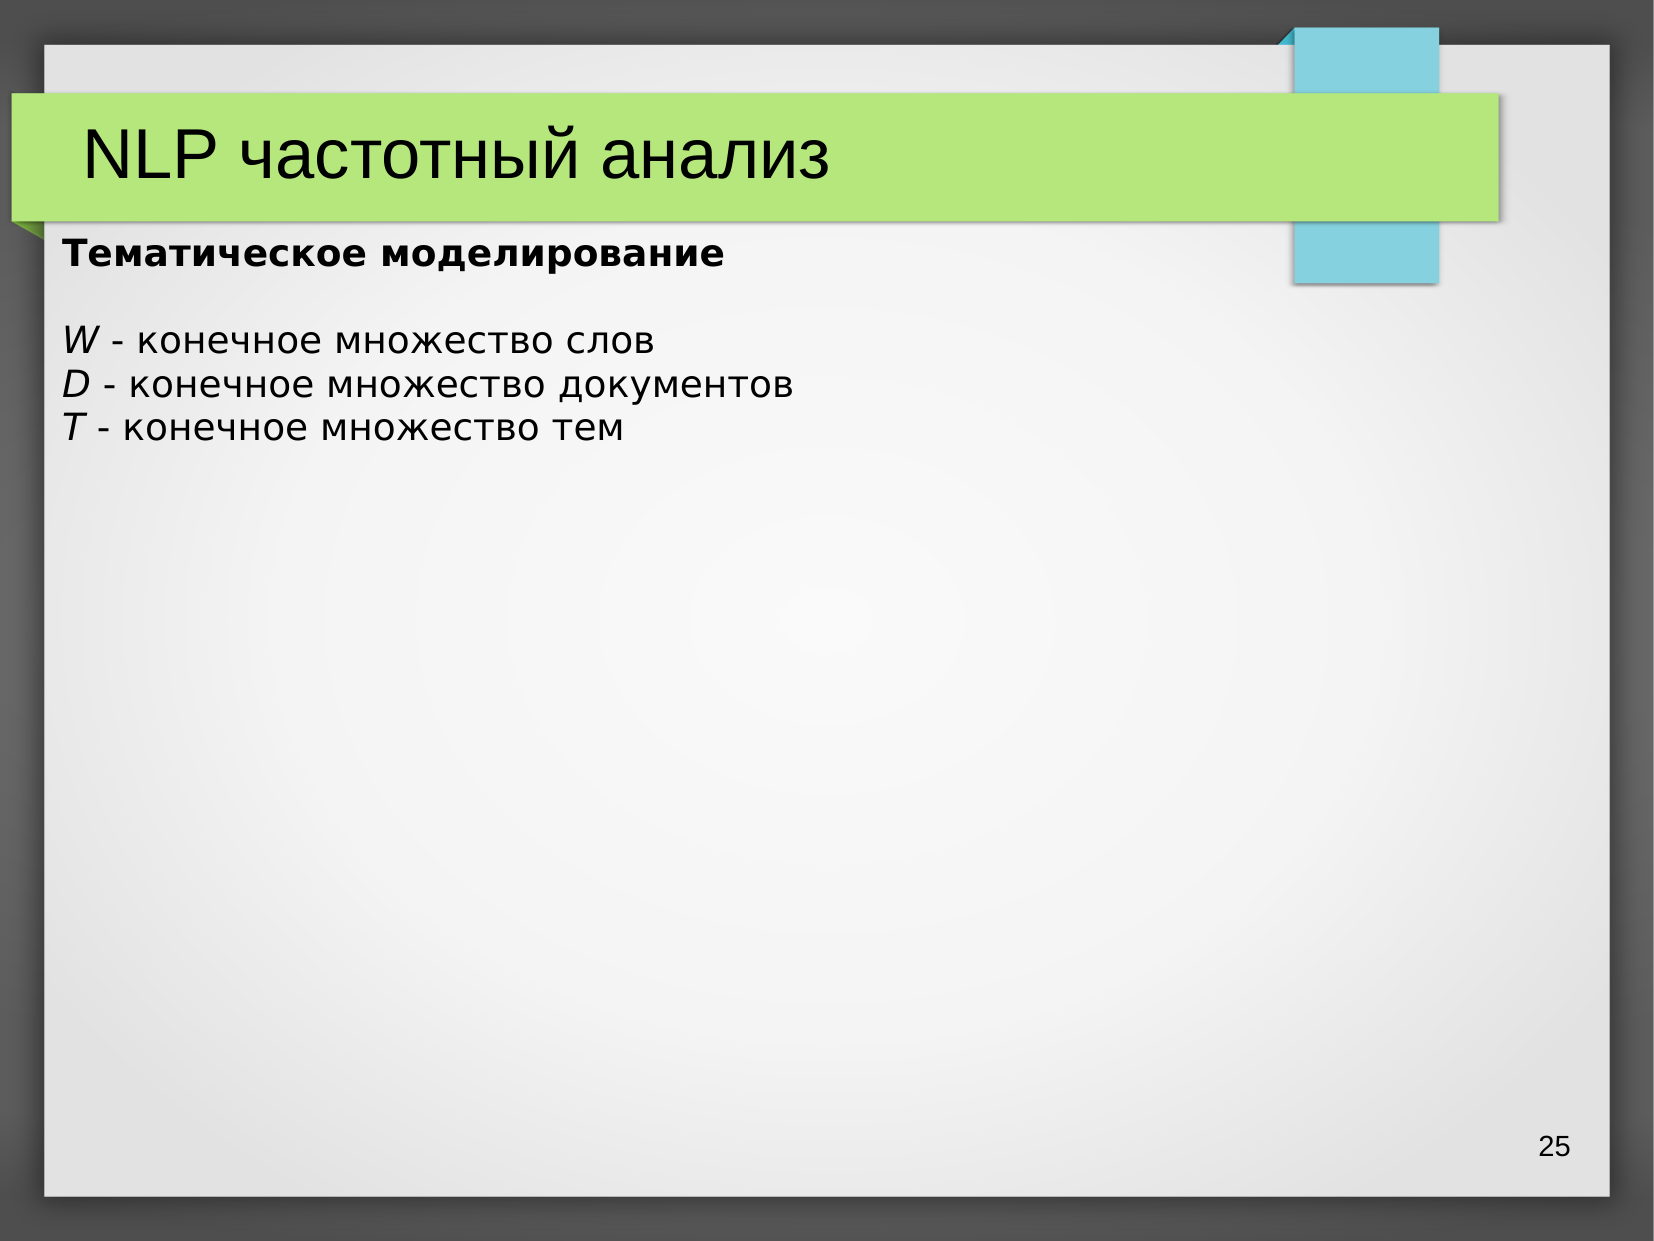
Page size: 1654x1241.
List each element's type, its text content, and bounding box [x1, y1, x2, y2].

title NLP частотный анализ [82, 114, 1406, 194]
text_box Тематическое моделирование W - конечное множество слов D - конечное множество документов T - конечное множество тем [47, 224, 1595, 1154]
picture [0, 0, 1654, 1241]
